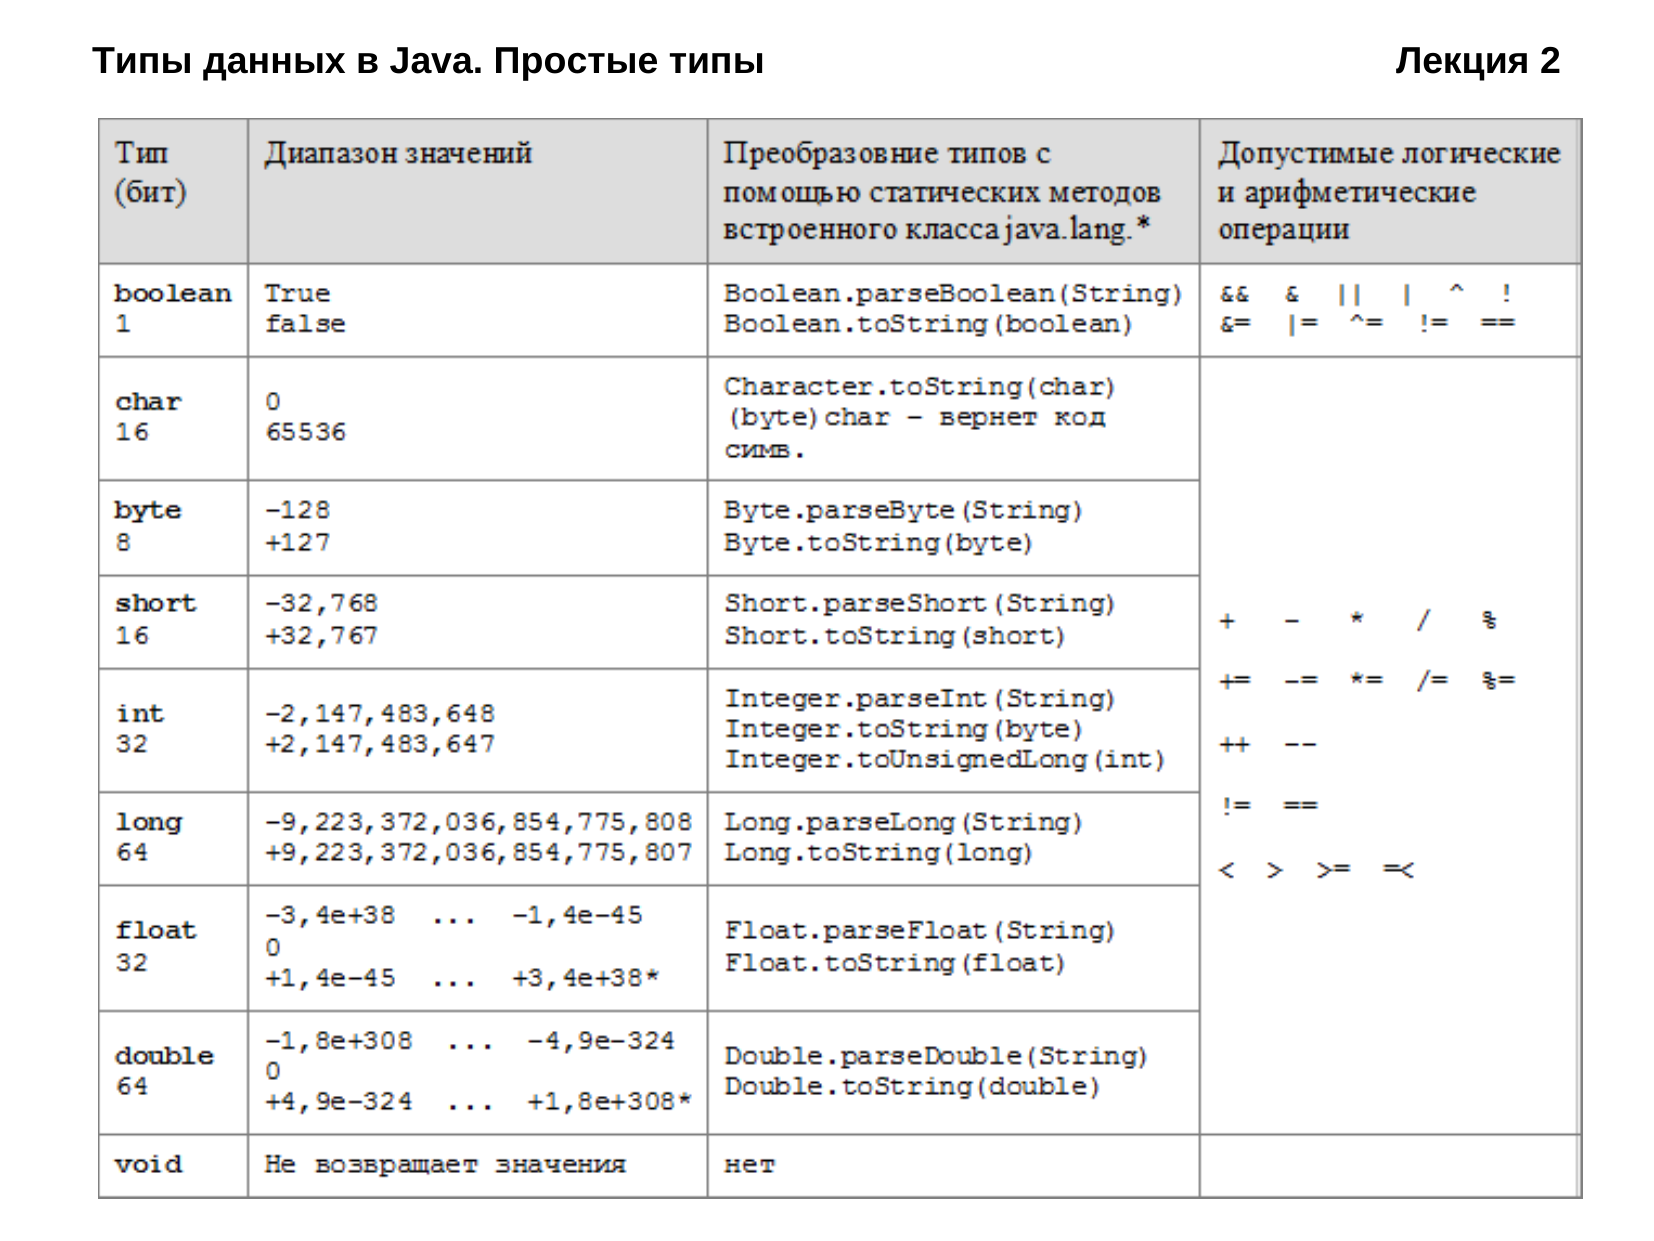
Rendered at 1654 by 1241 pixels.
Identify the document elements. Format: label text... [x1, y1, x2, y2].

text_box Типы данных в Java. Простые типы Лекция 2 [82, 25, 1571, 95]
picture [98, 118, 1583, 1199]
